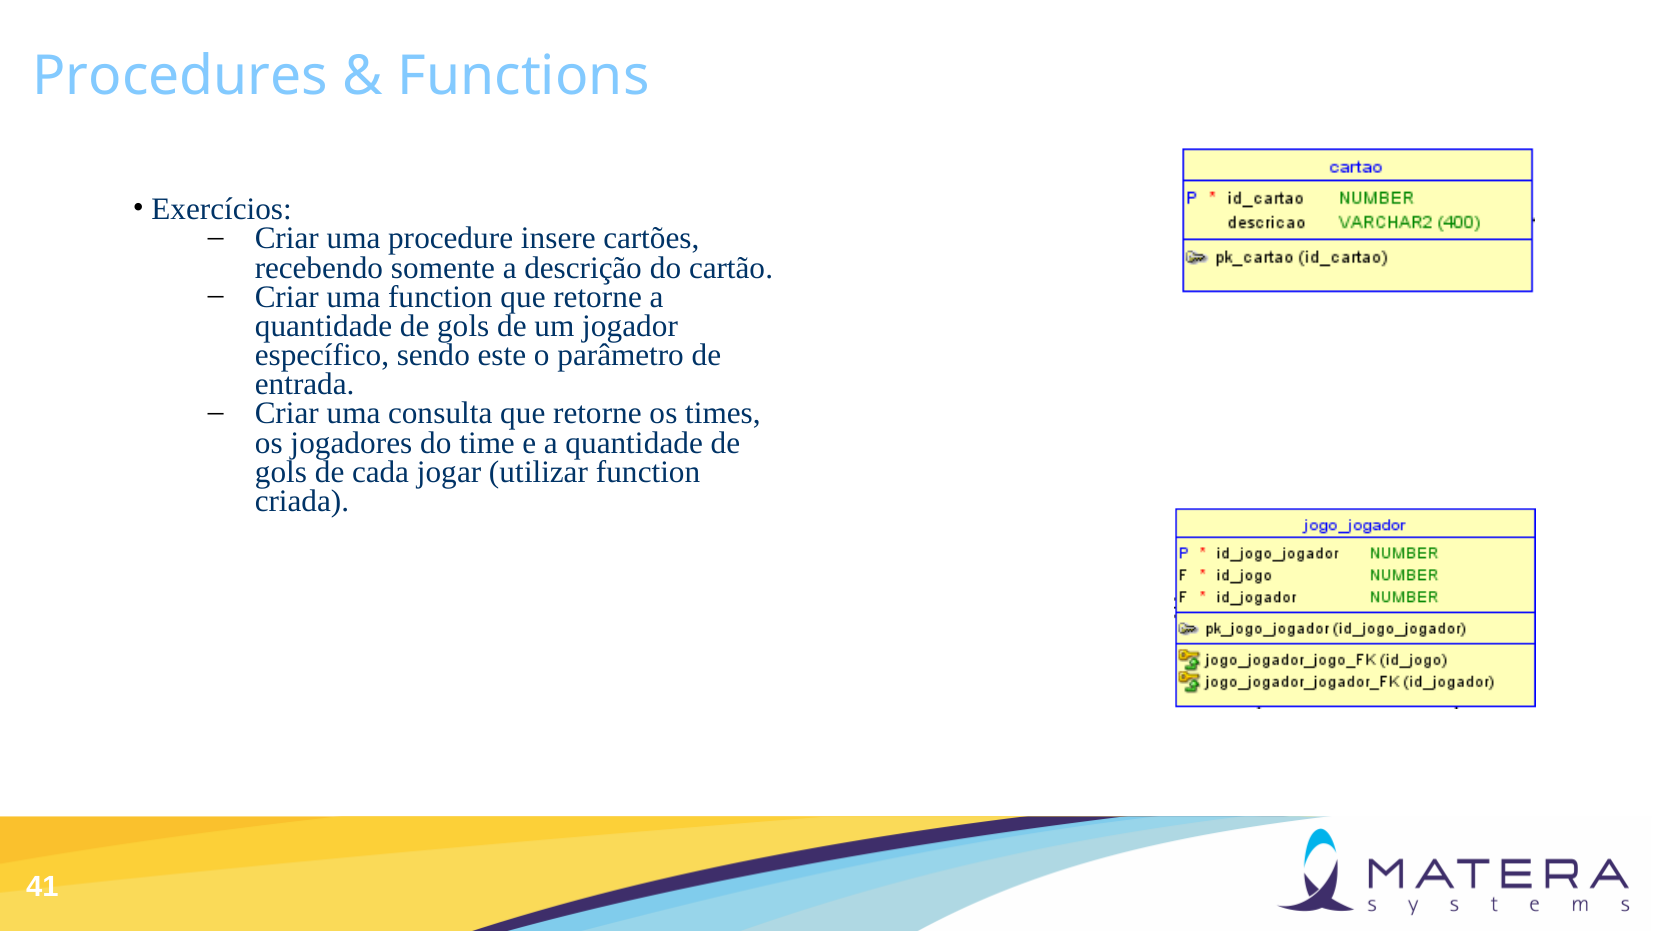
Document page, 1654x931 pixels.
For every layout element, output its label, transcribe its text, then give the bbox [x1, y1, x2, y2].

text_box Exercícios: Criar uma procedure insere cartões, recebendo somente a descrição do cartão. Criar uma function que retorne a quantidade de gols de um jogador específico, sendo este o parâmetro de entrada. Criar uma consulta que retorne os times, os jogadores do time e a quantidade de gols de cada jogar (utilizar function criada). [118, 188, 798, 533]
picture [0, 816, 1652, 931]
picture [1181, 147, 1535, 296]
picture [1174, 507, 1536, 709]
title Procedures & Functions [32, 24, 1628, 137]
